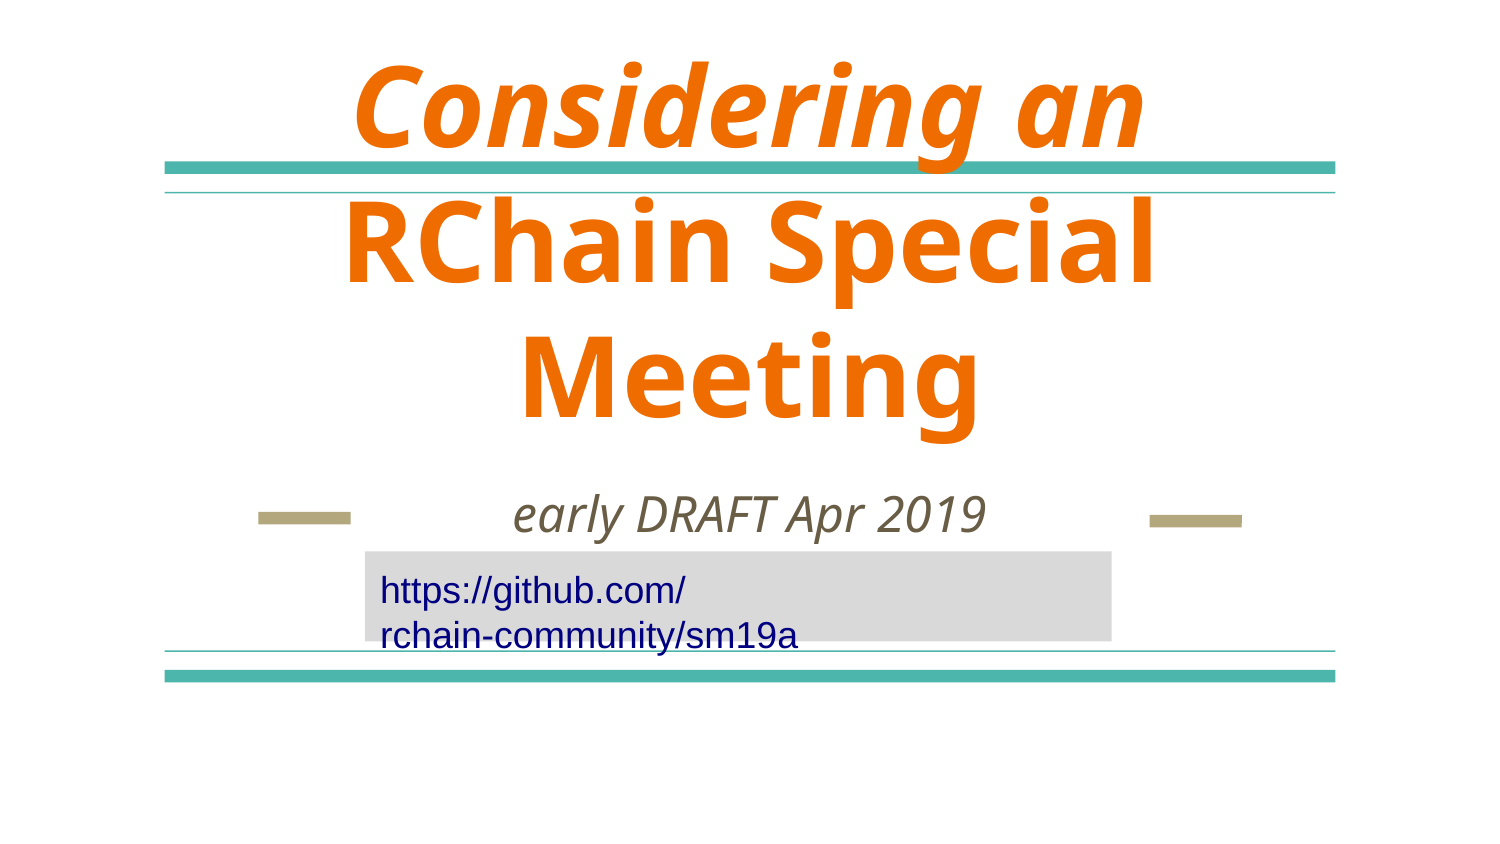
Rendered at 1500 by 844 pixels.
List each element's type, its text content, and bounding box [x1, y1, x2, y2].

title Considering an RChain Special Meeting [164, 287, 1336, 456]
subtitle early DRAFT Apr 2019 [350, 467, 1150, 598]
text_box https://github.com/rchain-community/sm19a [364, 551, 1112, 642]
